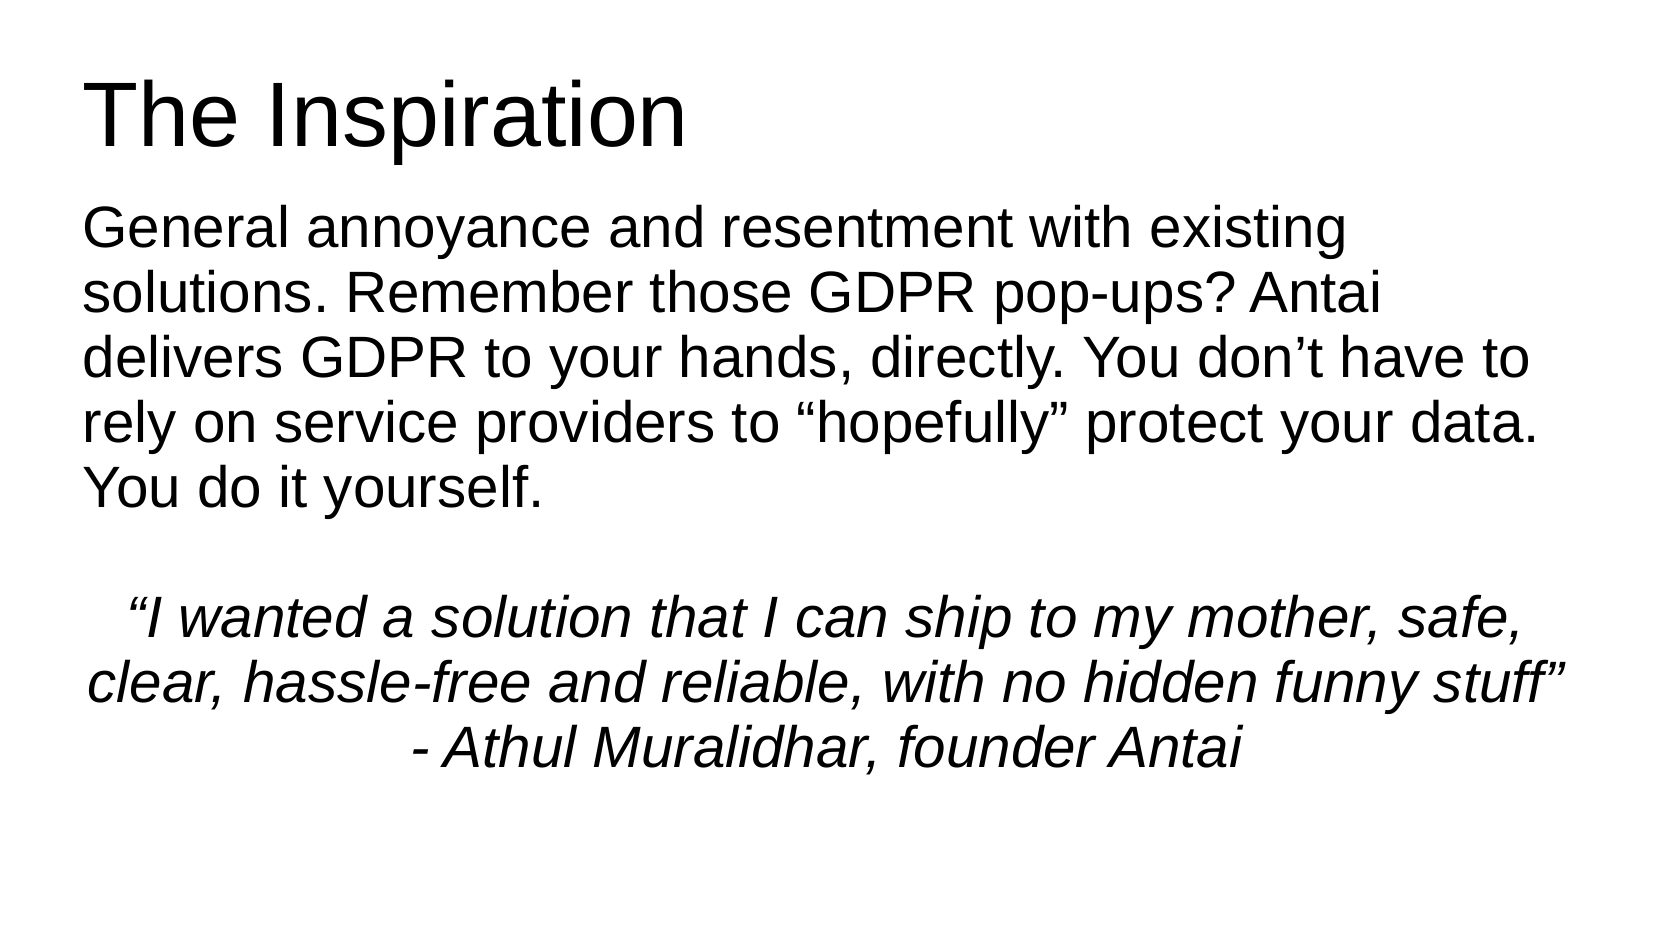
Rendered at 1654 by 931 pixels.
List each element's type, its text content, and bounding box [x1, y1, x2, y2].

title The Inspiration [82, 37, 1571, 193]
subtitle General annoyance and resentment with existing solutions. Remember those GDPR pop-ups? Antai delivers GDPR to your hands, directly. You don’t have to rely on service providers to “hopefully” protect your data. You do it yourself. “I wanted a solution that I can ship to my mother, safe, clear, hassle-free and reliable, with no hidden funny stuff” - Athul Muralidhar, founder Antai [82, 194, 1571, 780]
